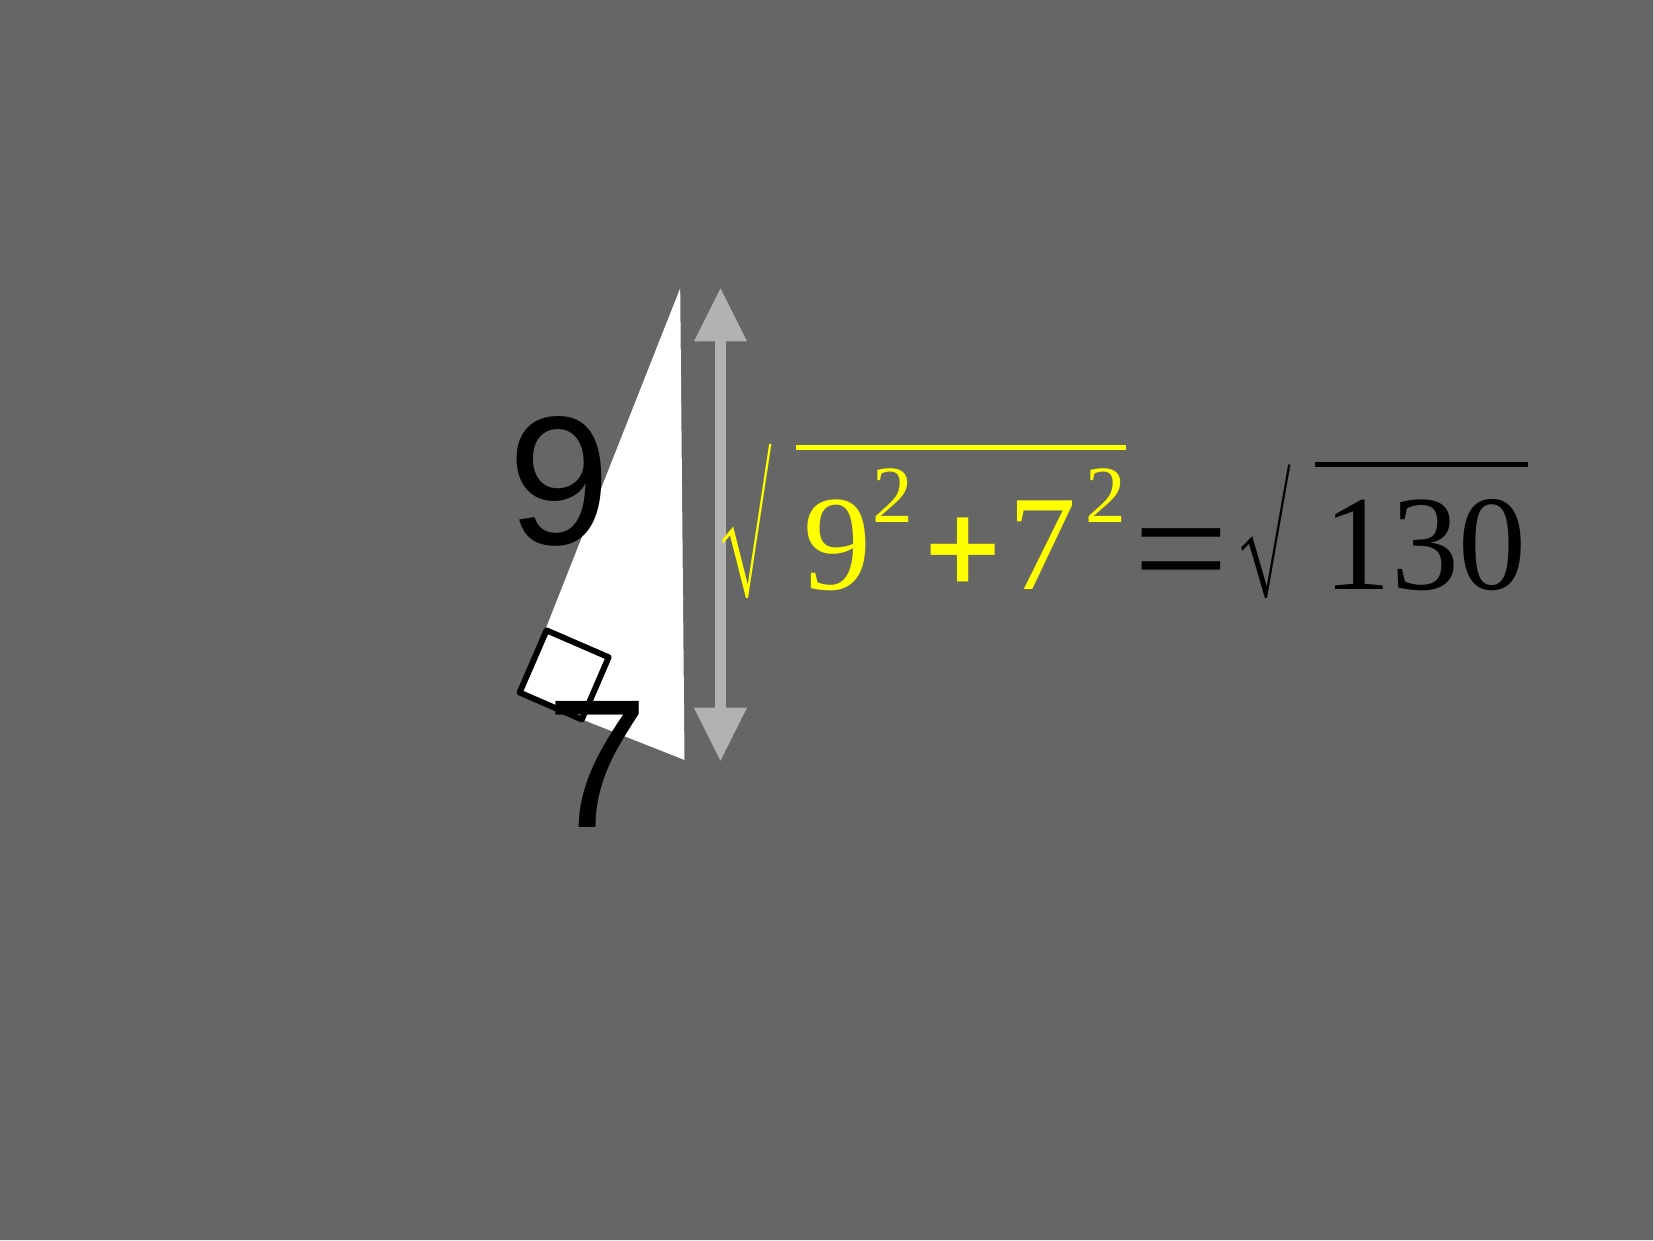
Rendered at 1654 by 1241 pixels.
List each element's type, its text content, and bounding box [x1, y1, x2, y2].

text_box 7 [531, 654, 676, 875]
text_box [0, 0, 1654, 1241]
text_box 9 [493, 370, 638, 591]
chart [685, 437, 1562, 621]
